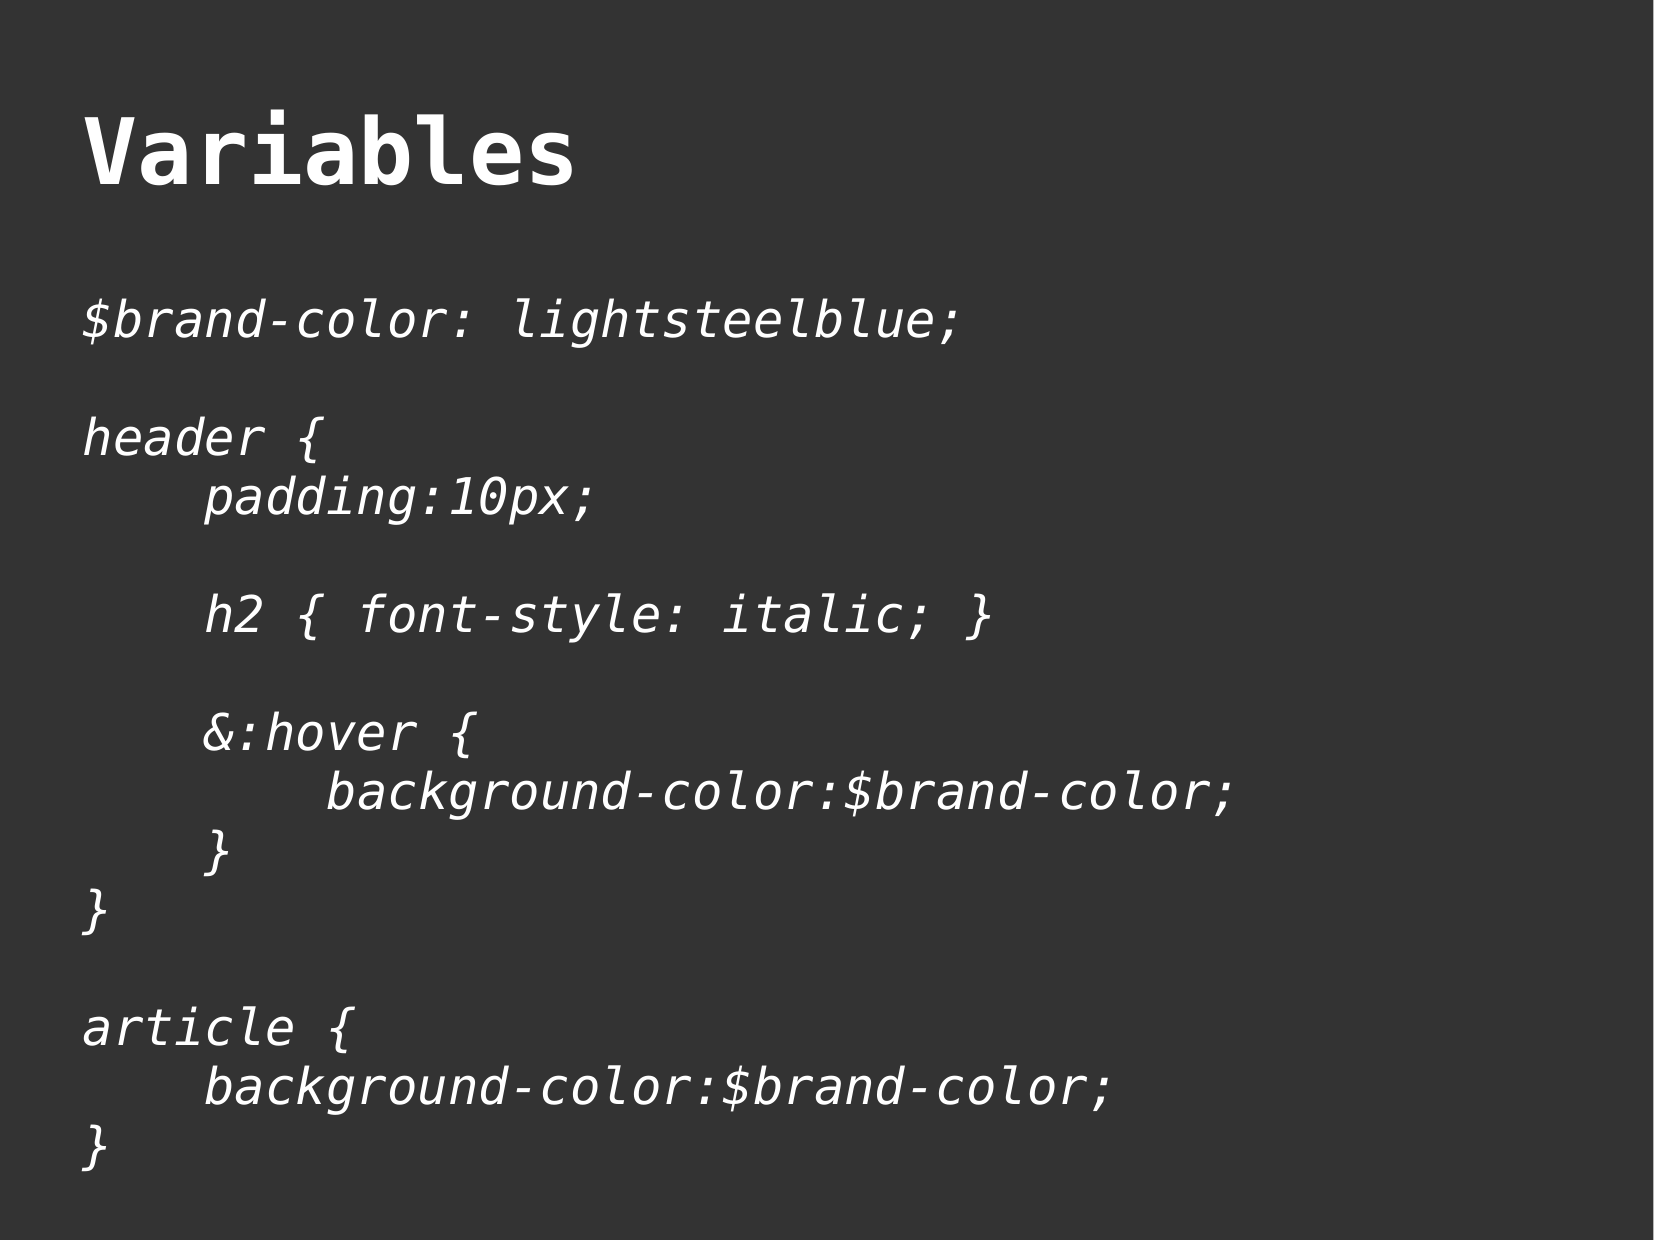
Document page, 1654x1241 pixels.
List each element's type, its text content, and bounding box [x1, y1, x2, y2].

title Variables [82, 49, 1571, 257]
list $brand-color: lightsteelblue; header { padding:10px; h2 { font-style: italic; } &:hover { background-color:$brand-color; } } article { background-color:$brand-color; } [82, 290, 1571, 1182]
